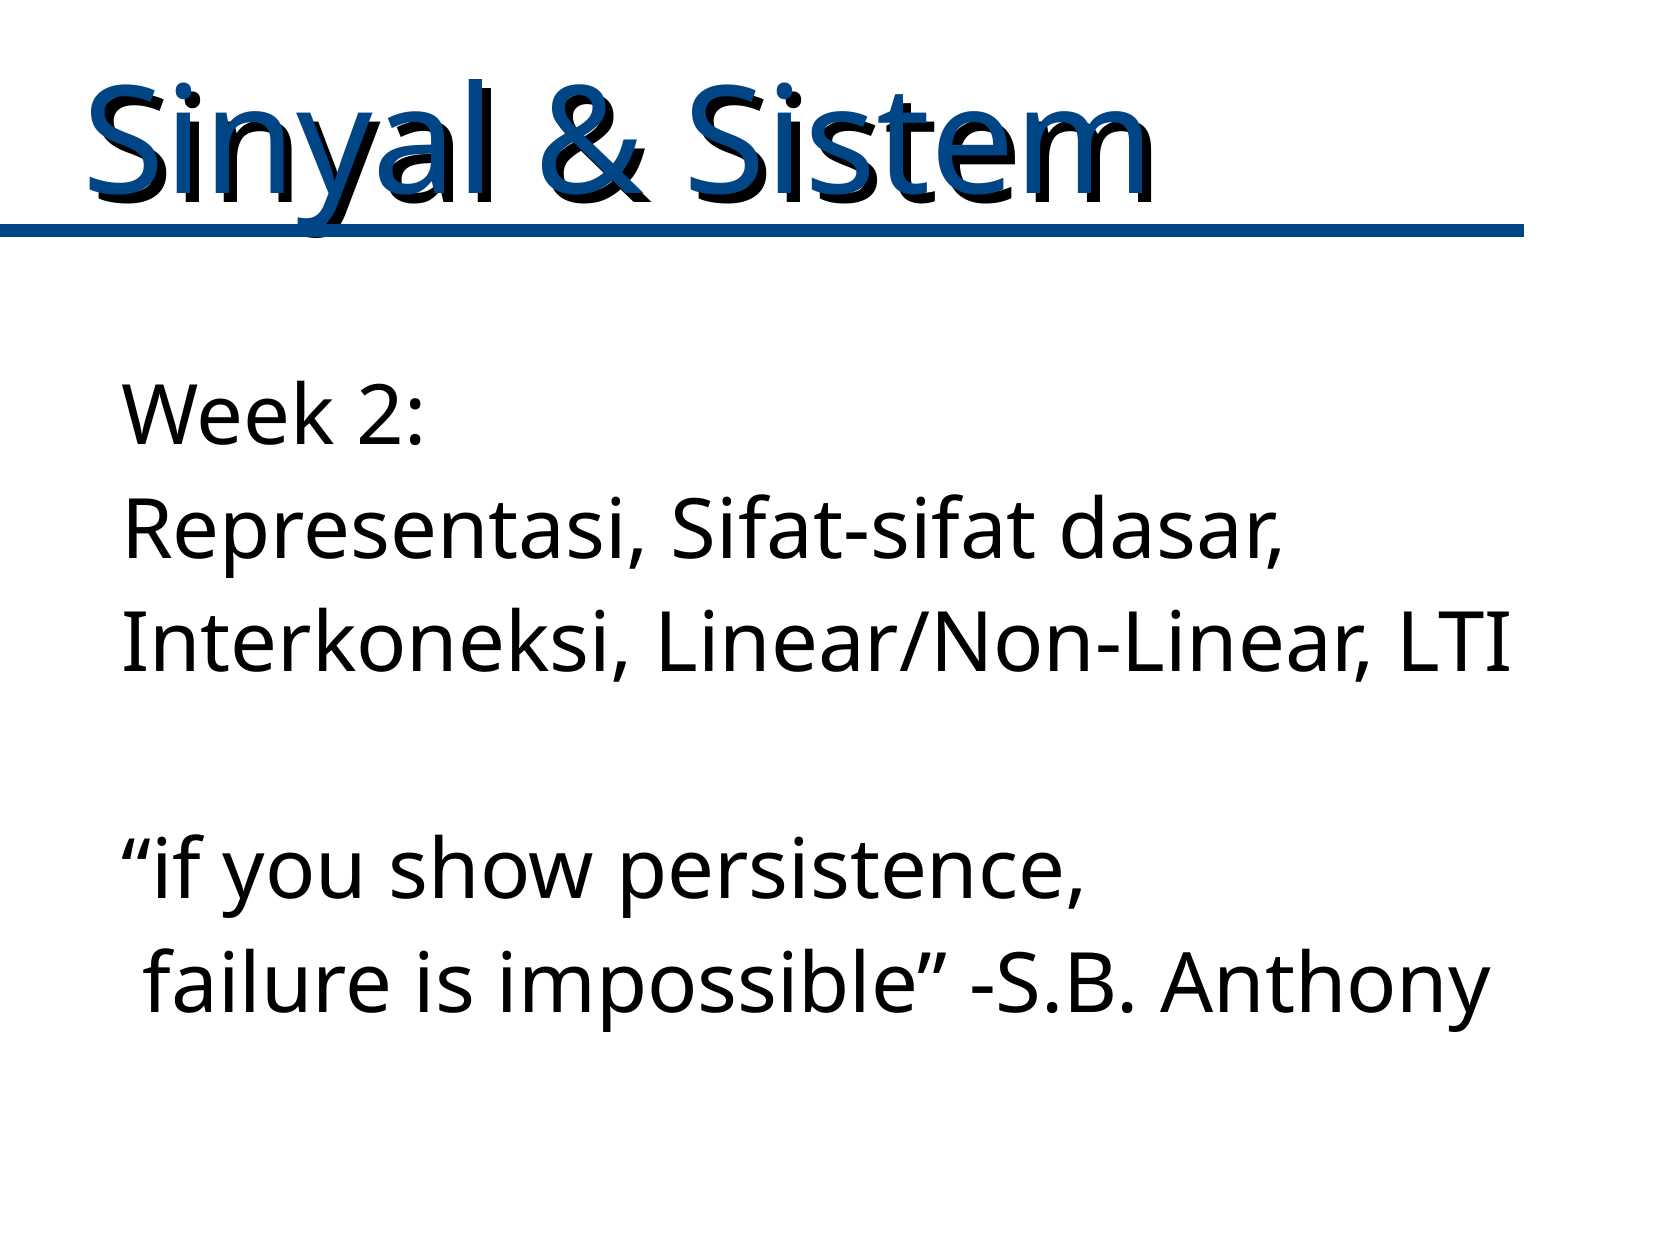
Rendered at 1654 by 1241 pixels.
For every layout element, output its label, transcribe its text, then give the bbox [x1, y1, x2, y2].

subtitle Sinyal & Sistem [82, 35, 1235, 224]
text_box Week 2: Representasi, Sifat-sifat dasar, Interkoneksi, Linear/Non-Linear, LTI “if you show persistence, failure is impossible” -S.B. Anthony @btatmaja, based on D. Prananto works [106, 348, 1509, 1187]
text_box [0, 224, 1524, 237]
